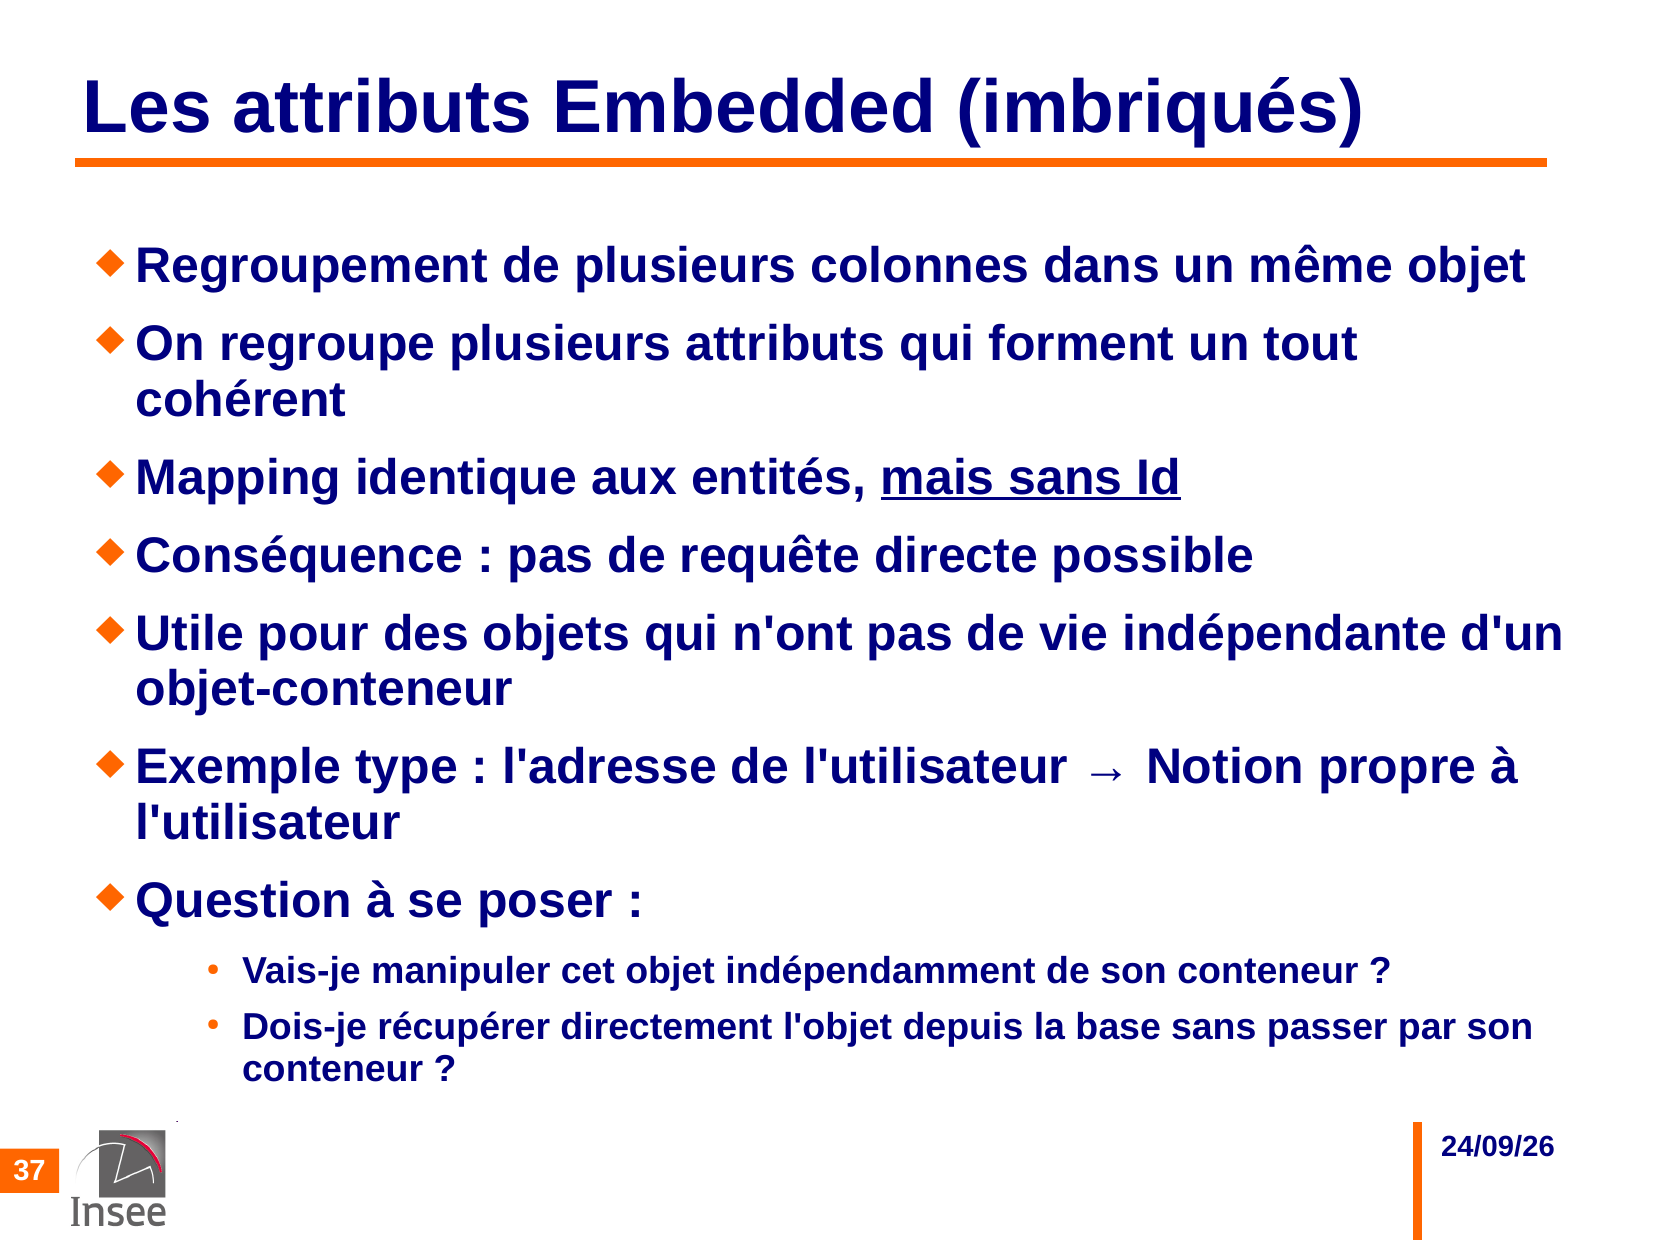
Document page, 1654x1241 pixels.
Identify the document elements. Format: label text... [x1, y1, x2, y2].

picture [62, 1121, 178, 1241]
title Les attributs Embedded (imbriqués) [82, 49, 1619, 163]
list Regroupement de plusieurs colonnes dans un même objet On regroupe plusieurs attributs qui forment un tout cohérent Mapping identique aux entités, mais sans Id Conséquence : pas de requête directe possible Utile pour des objets qui n'ont pas de vie indépendante d'un objet-conteneur Exemple type : l'adresse de l'utilisateur → Notion propre à l'utilisateur Question à se poser : Vais-je manipuler cet objet indépendamment de son conteneur ? Dois-je récupérer directement l'objet depuis la base sans passer par son conteneur ? [82, 237, 1571, 1099]
